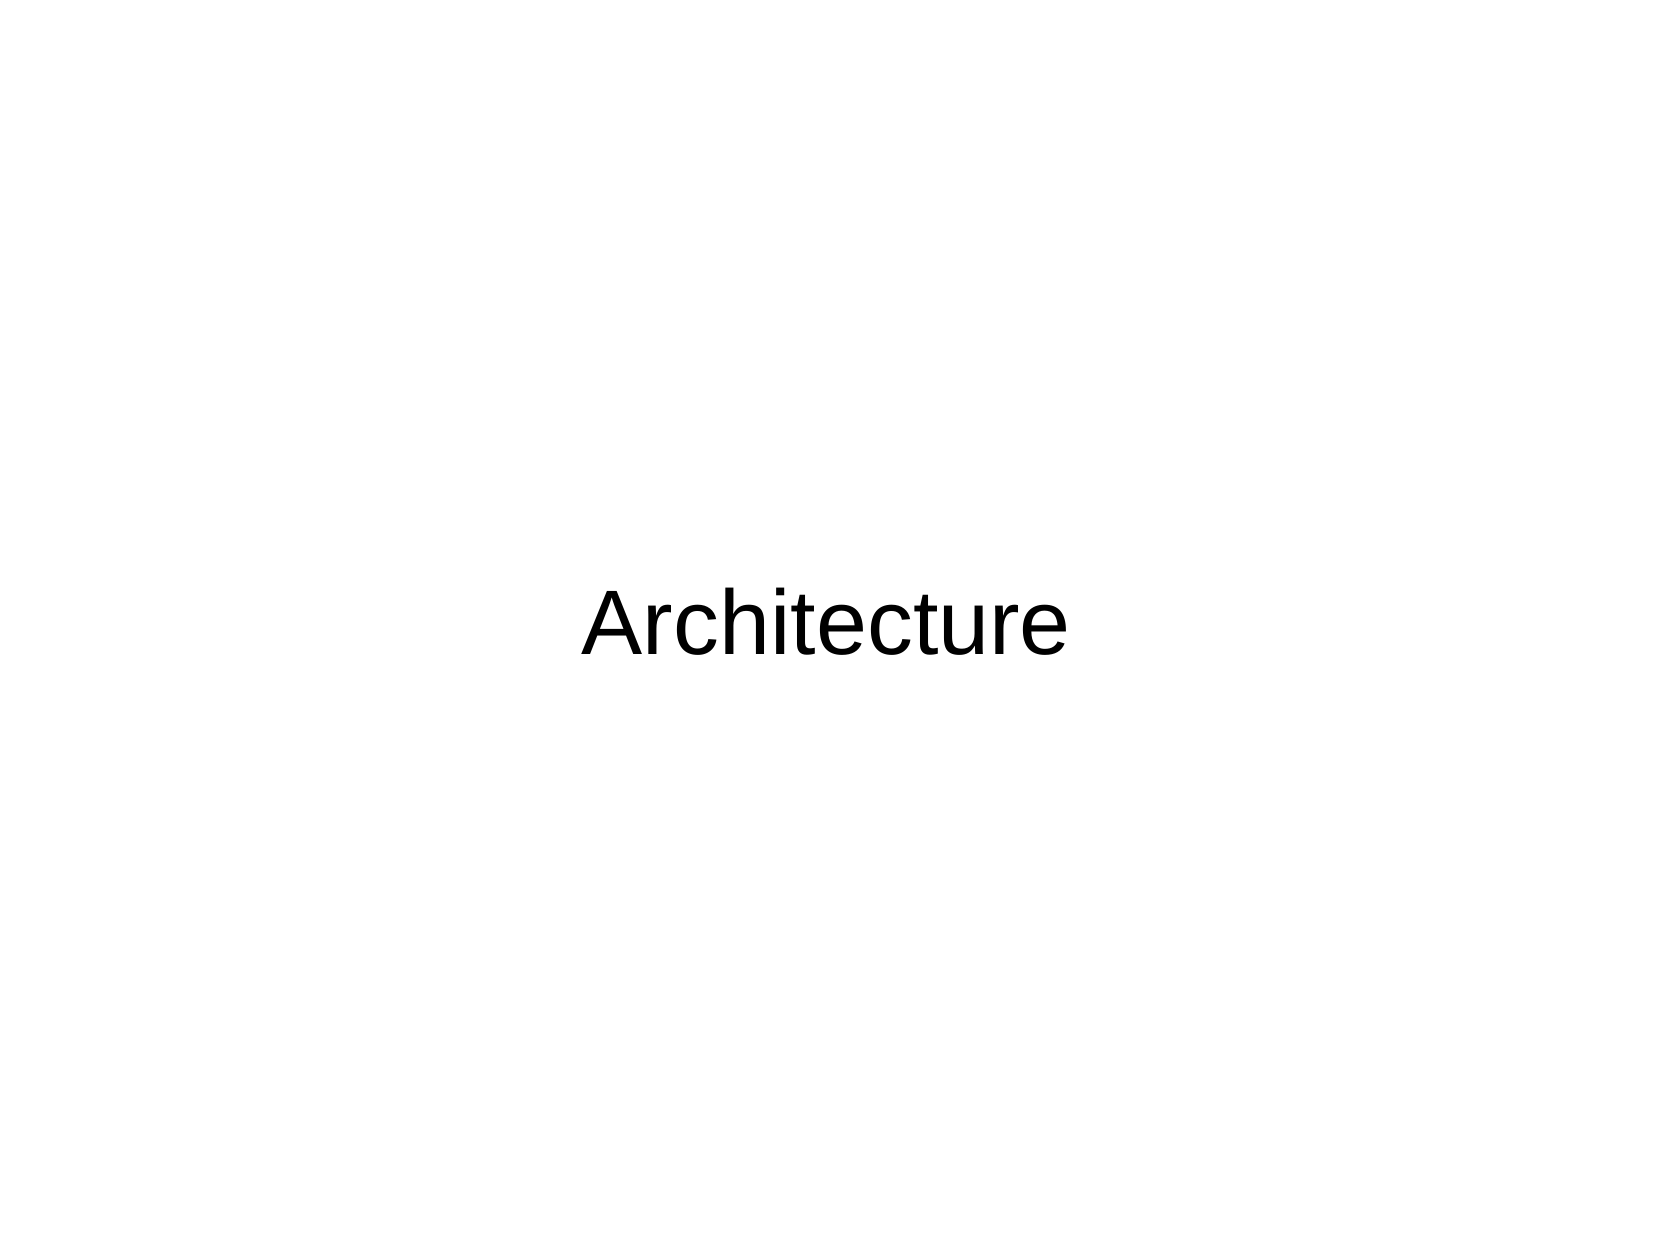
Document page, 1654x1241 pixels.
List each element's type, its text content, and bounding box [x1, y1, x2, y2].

title Architecture [82, 519, 1571, 727]
